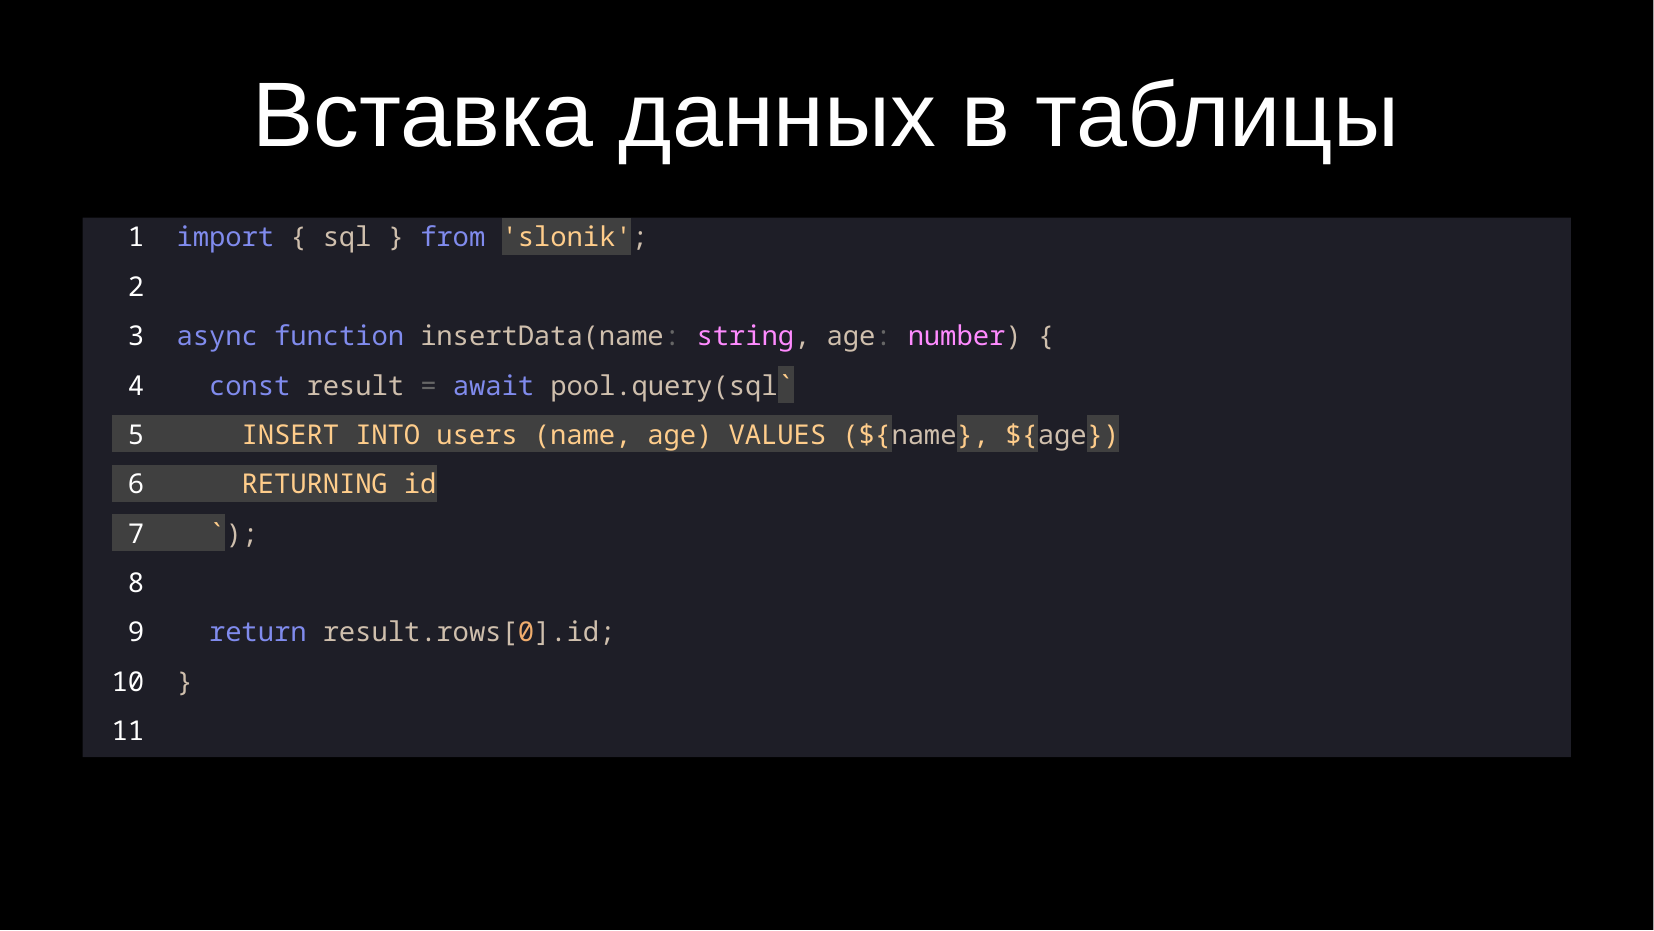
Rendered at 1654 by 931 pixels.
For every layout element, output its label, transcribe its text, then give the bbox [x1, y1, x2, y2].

list 1 import { sql } from 'slonik'; 2 3 async function insertData(name: string, age: number) { 4 const result = await pool.query(sql` 5 INSERT INTO users (name, age) VALUES (${name}, ${age}) 6 RETURNING id 7 `); 8 9 return result.rows[0].id; 10 } 11 [82, 217, 1571, 758]
title Вставка данных в таблицы [82, 37, 1571, 193]
